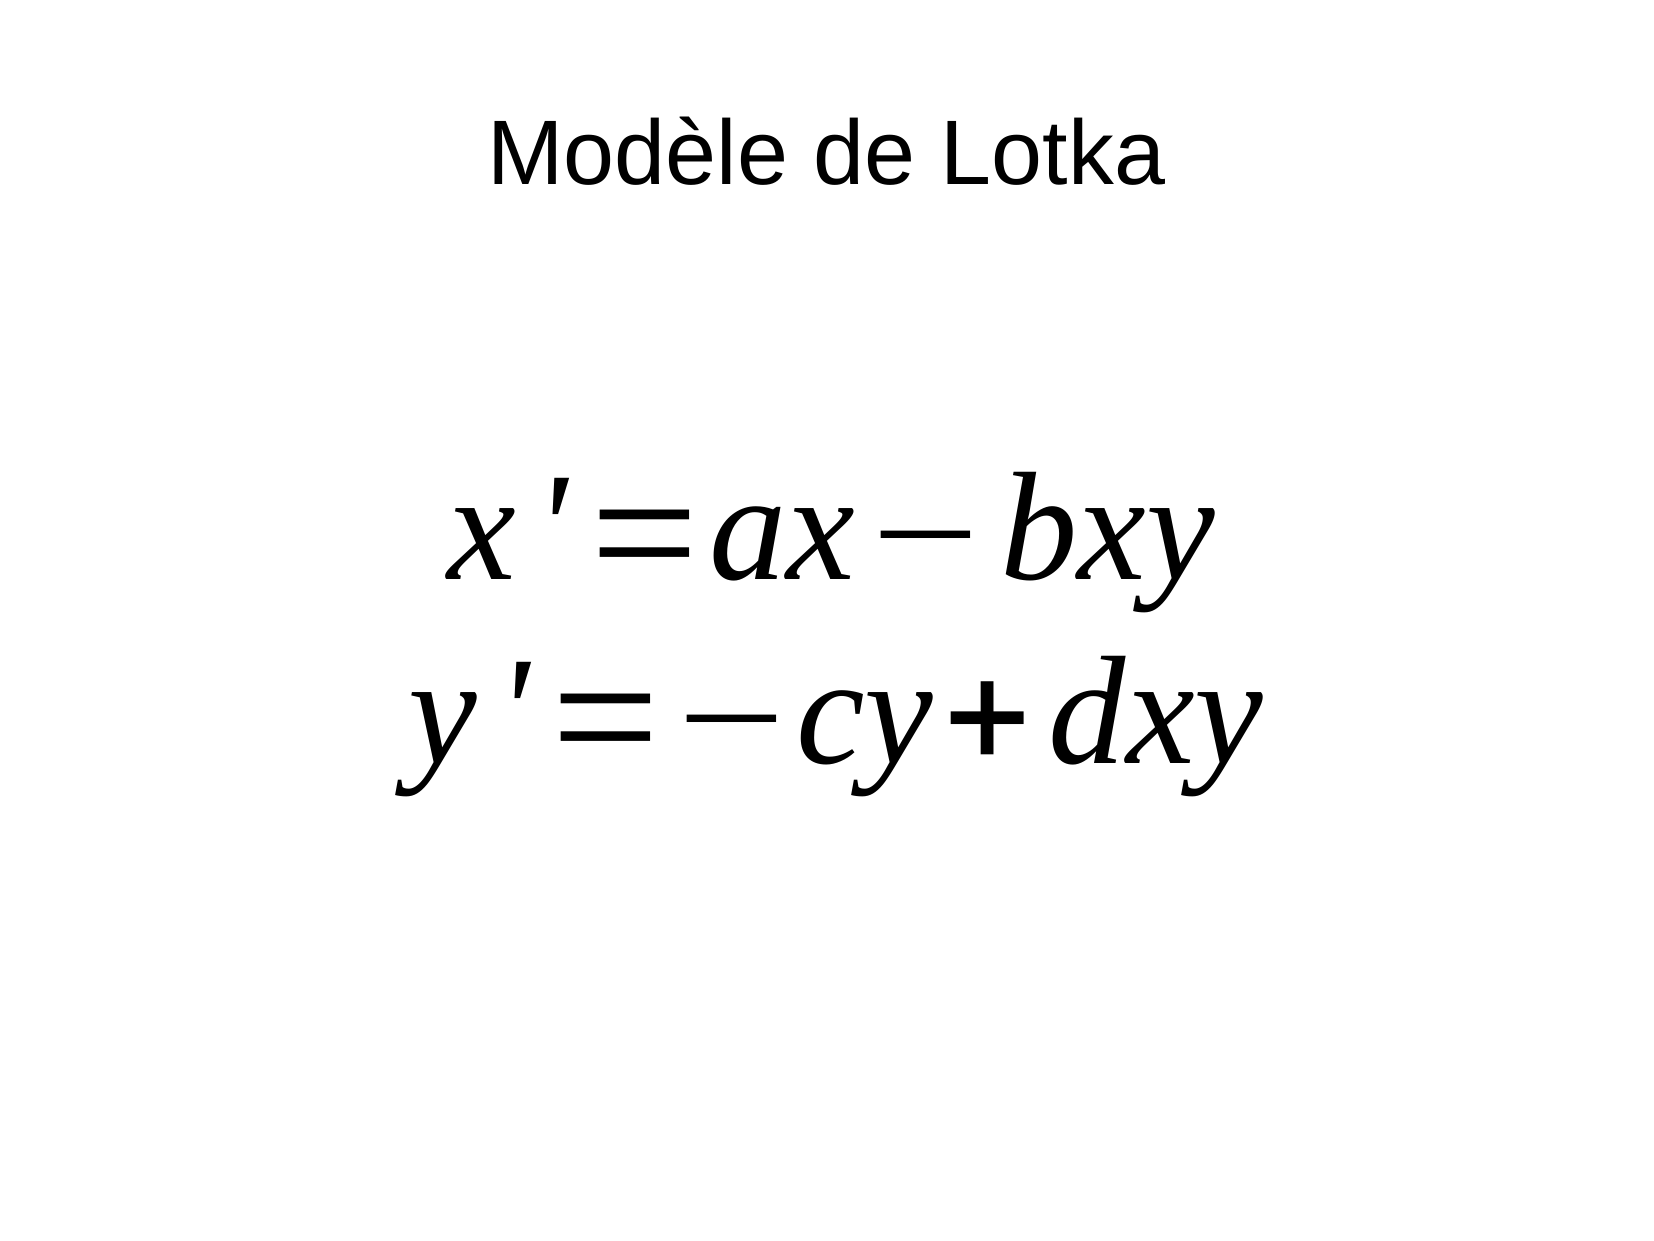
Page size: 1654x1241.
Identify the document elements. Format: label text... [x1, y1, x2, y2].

chart [350, 443, 1304, 797]
title Modèle de Lotka [82, 49, 1571, 257]
